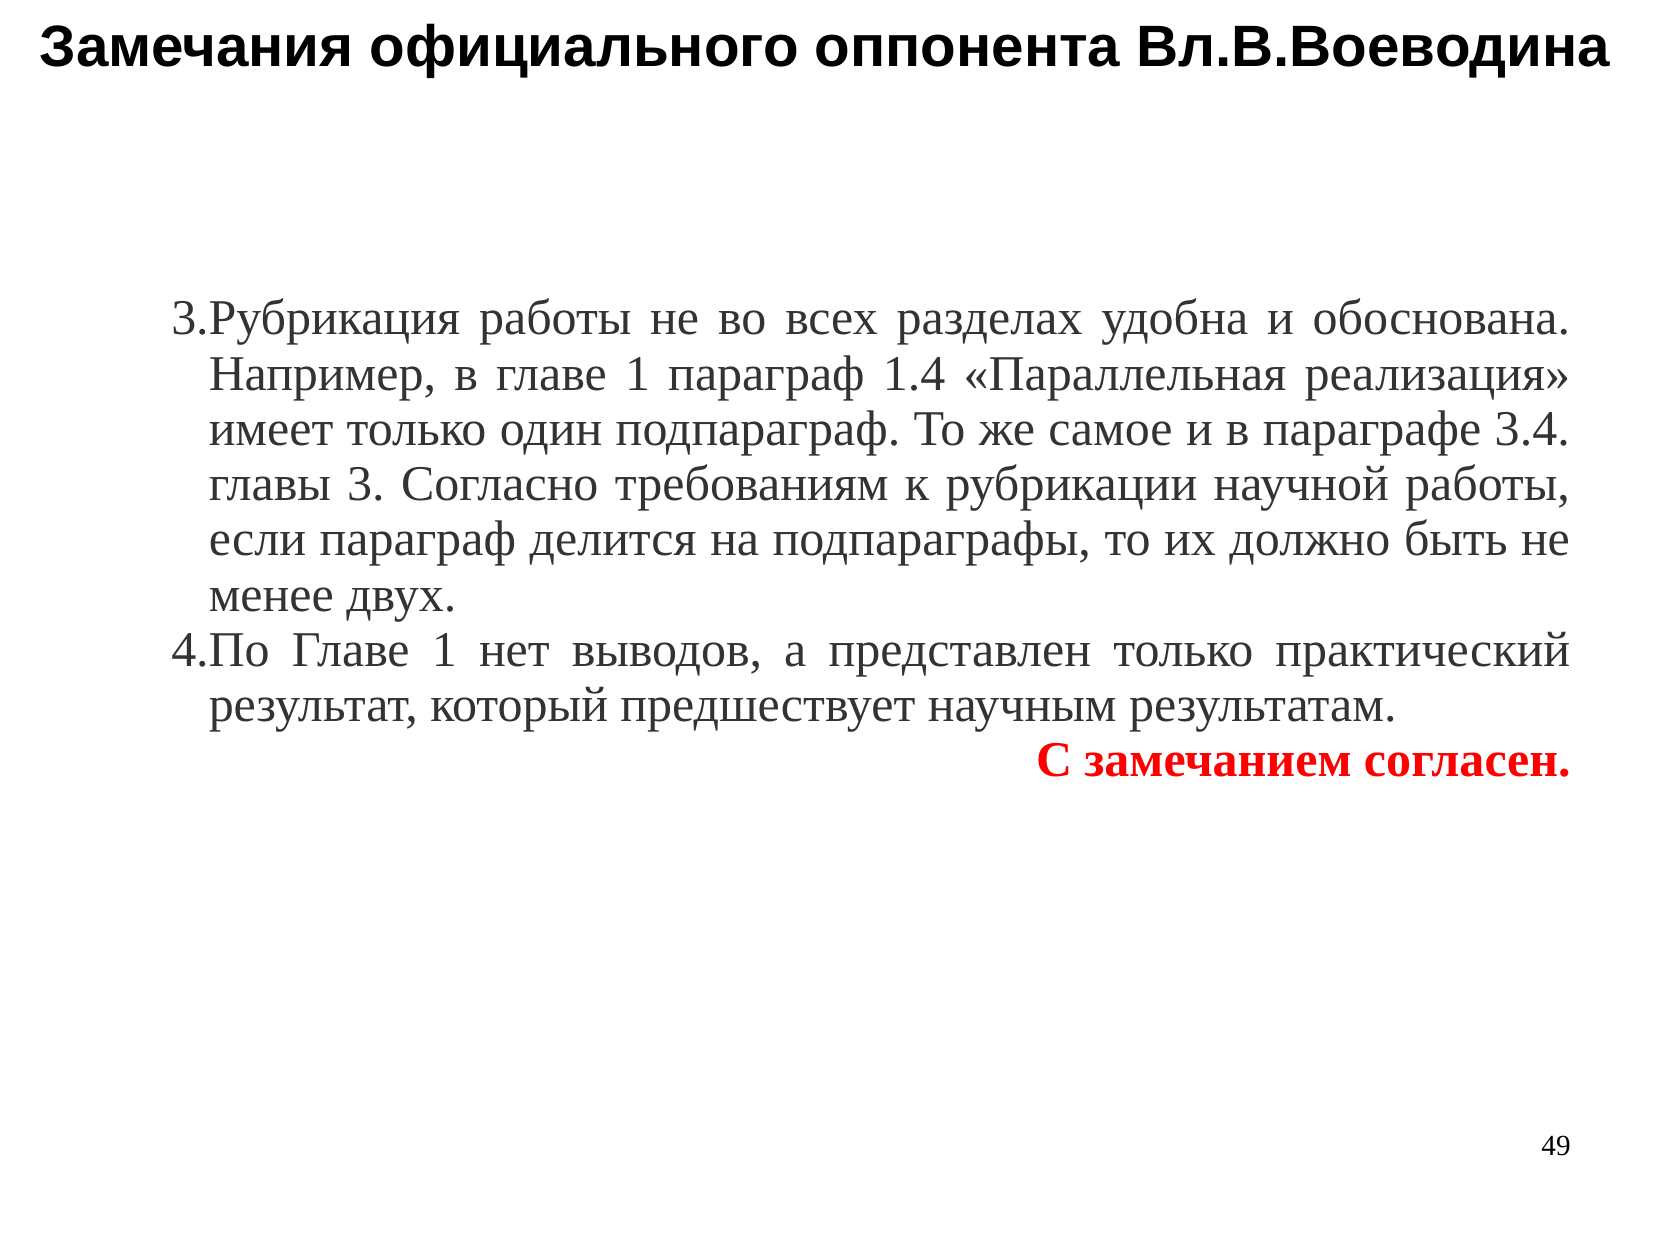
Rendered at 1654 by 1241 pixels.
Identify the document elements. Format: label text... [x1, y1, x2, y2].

list 3.Рубрикация работы не во всех разделах удобна и обоснована. Например, в главе 1 параграф 1.4 «Параллельная реализация» имеет только один подпараграф. То же самое и в параграфе 3.4. главы 3. Согласно требованиям к рубрикации научной работы, если параграф делится на подпараграфы, то их должно быть не менее двух. 4.По Главе 1 нет выводов, а представлен только практический результат, который предшествует научным результатам. С замечанием согласен. [82, 290, 1571, 1010]
title Замечания официального оппонента Вл.В.Воеводина [0, 0, 1654, 151]
